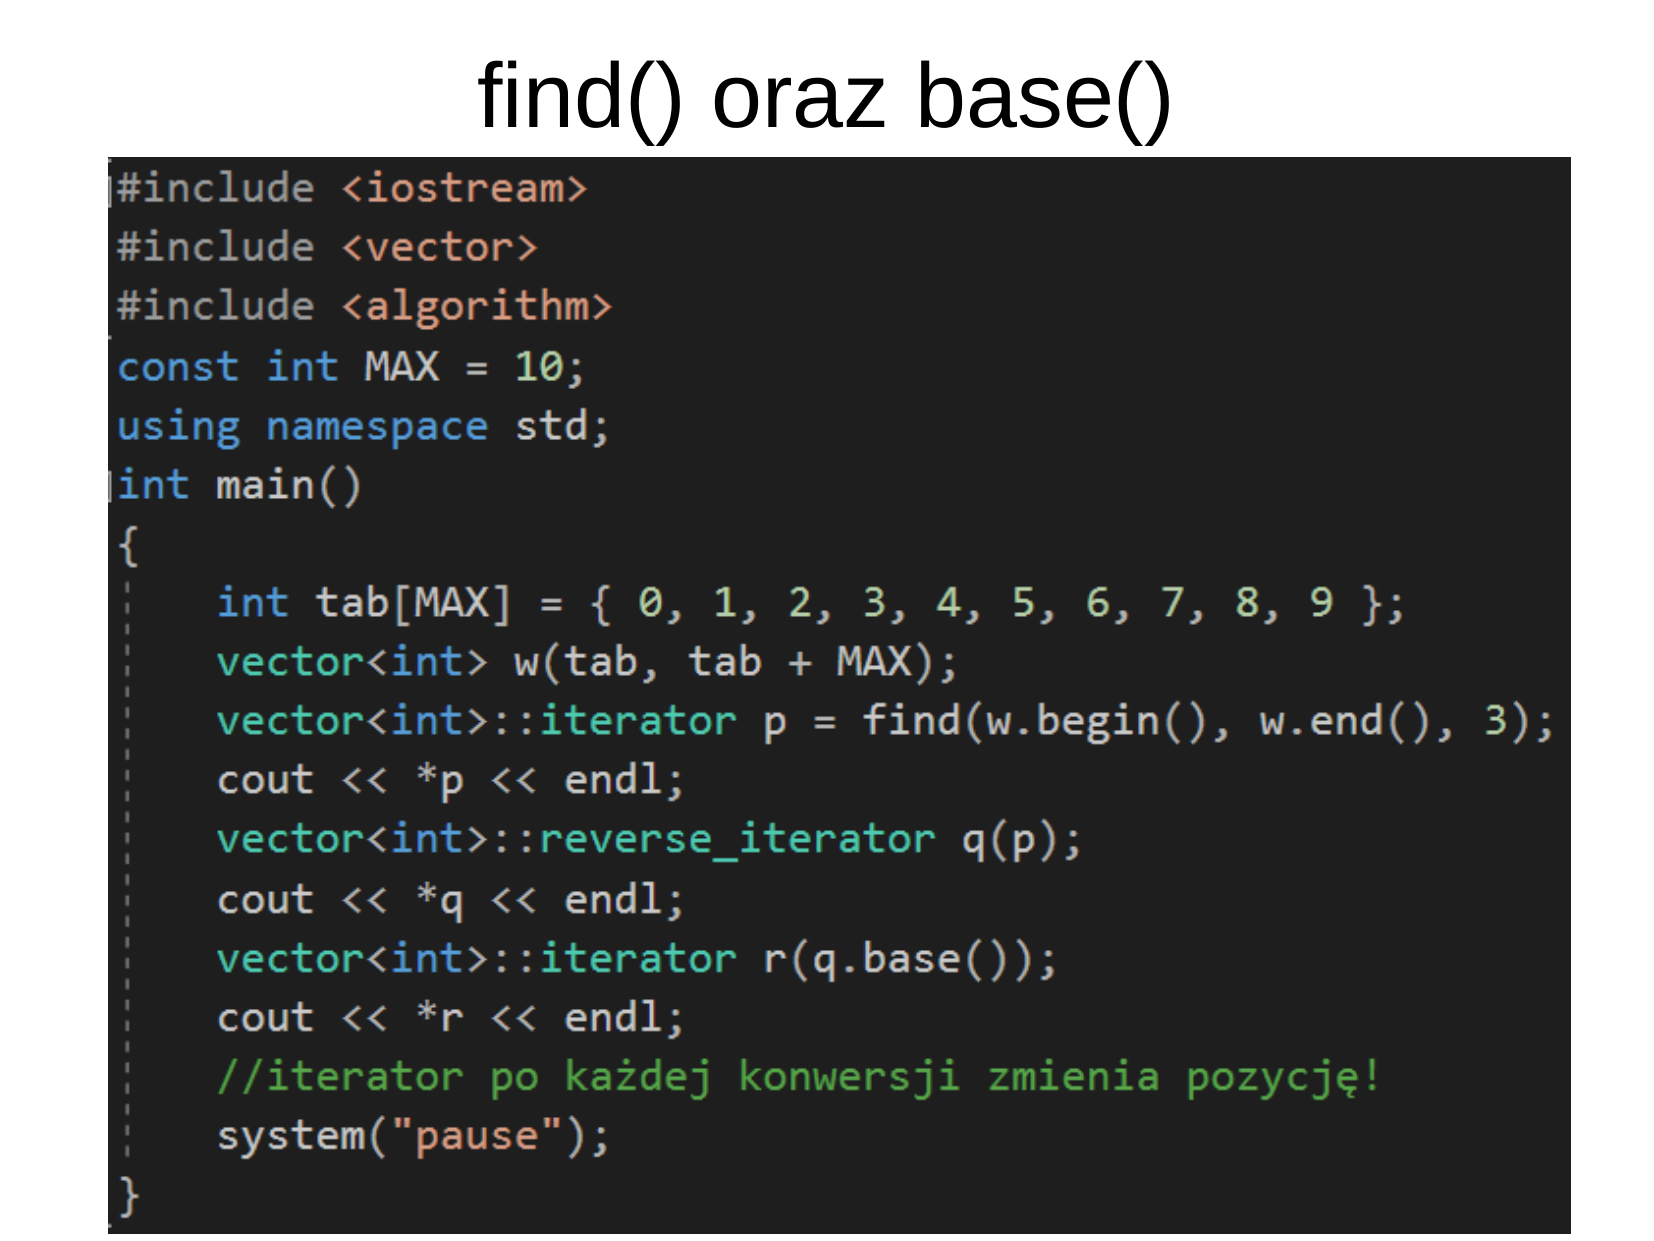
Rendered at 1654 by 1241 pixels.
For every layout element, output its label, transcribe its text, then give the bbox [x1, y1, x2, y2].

title find() oraz base() [82, 25, 1571, 166]
picture [108, 157, 1571, 1234]
